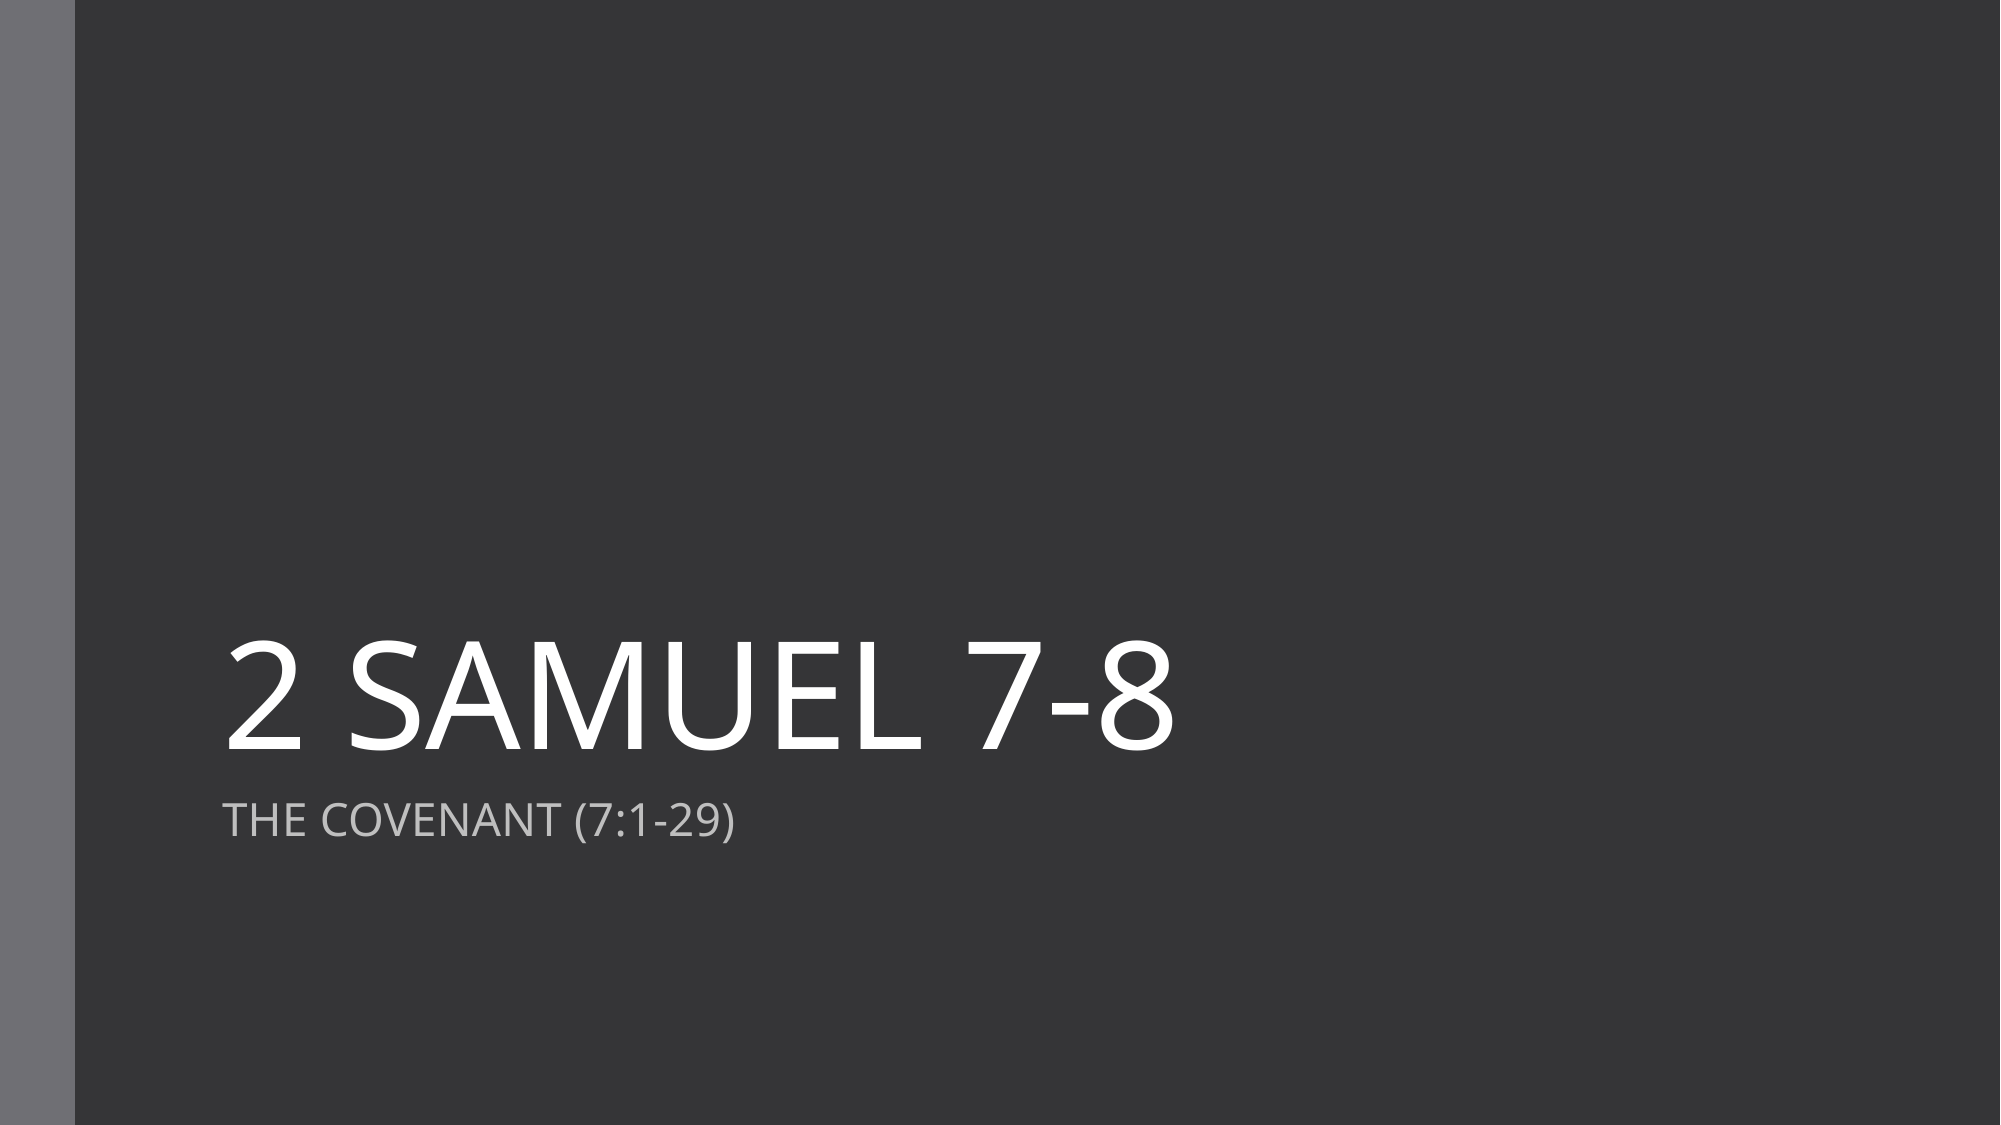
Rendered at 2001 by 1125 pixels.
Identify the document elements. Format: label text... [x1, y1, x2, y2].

title 2 SAMUEL 7-8 [206, 124, 1752, 787]
subtitle THE COVENANT (7:1-29) [206, 787, 1752, 1066]
